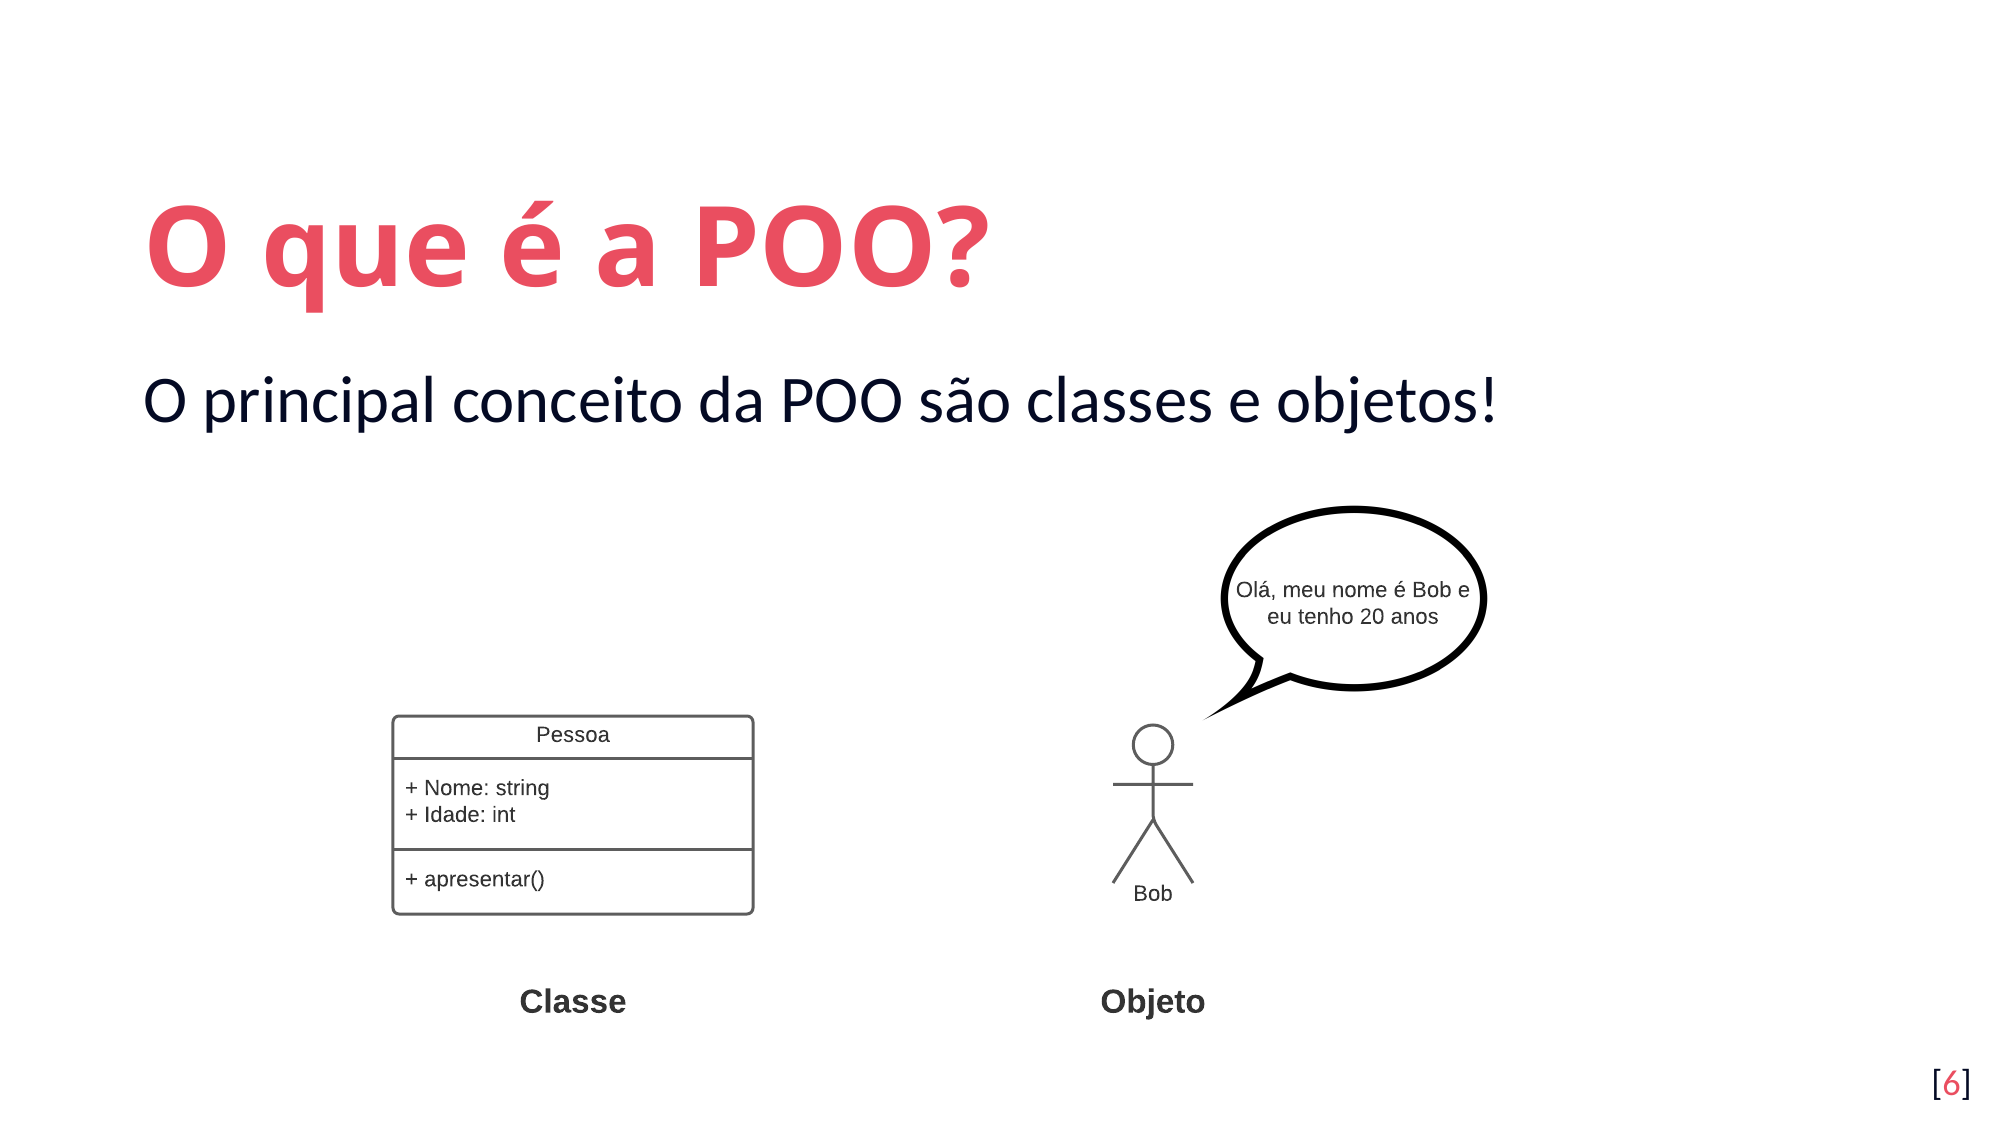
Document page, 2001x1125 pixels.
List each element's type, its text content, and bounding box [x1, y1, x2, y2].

text_box O que é a POO? [123, 139, 1878, 324]
picture [316, 450, 1569, 1085]
slide_number [<number>] [1871, 1038, 1992, 1125]
text_box O principal conceito da POO são classes e objetos! [123, 324, 1878, 467]
